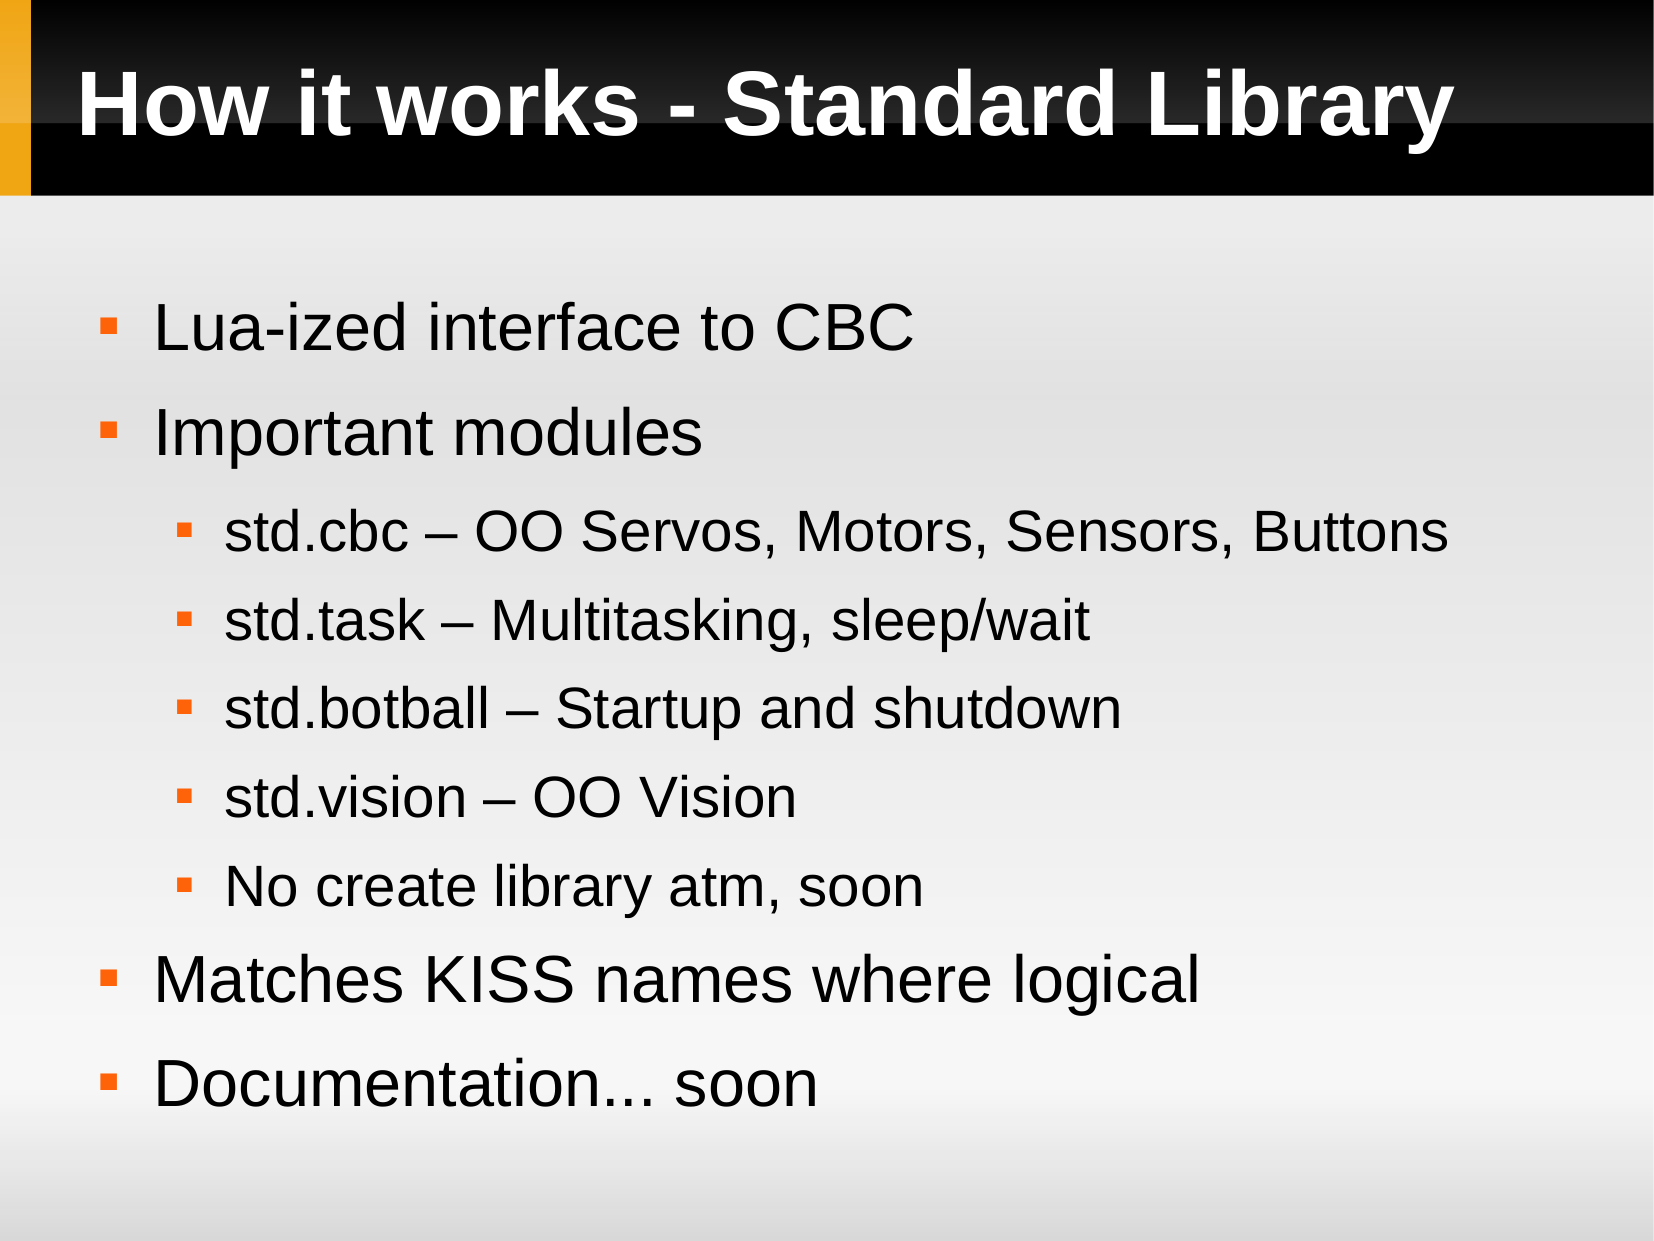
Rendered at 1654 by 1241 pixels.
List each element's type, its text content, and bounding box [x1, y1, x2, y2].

list Lua-ized interface to CBC Important modules std.cbc – OO Servos, Motors, Sensors, Buttons std.task – Multitasking, sleep/wait std.botball – Startup and shutdown std.vision – OO Vision No create library atm, soon Matches KISS names where logical Documentation... soon [82, 290, 1571, 1122]
title How it works - Standard Library [76, 7, 1565, 200]
picture [0, 0, 1654, 1241]
